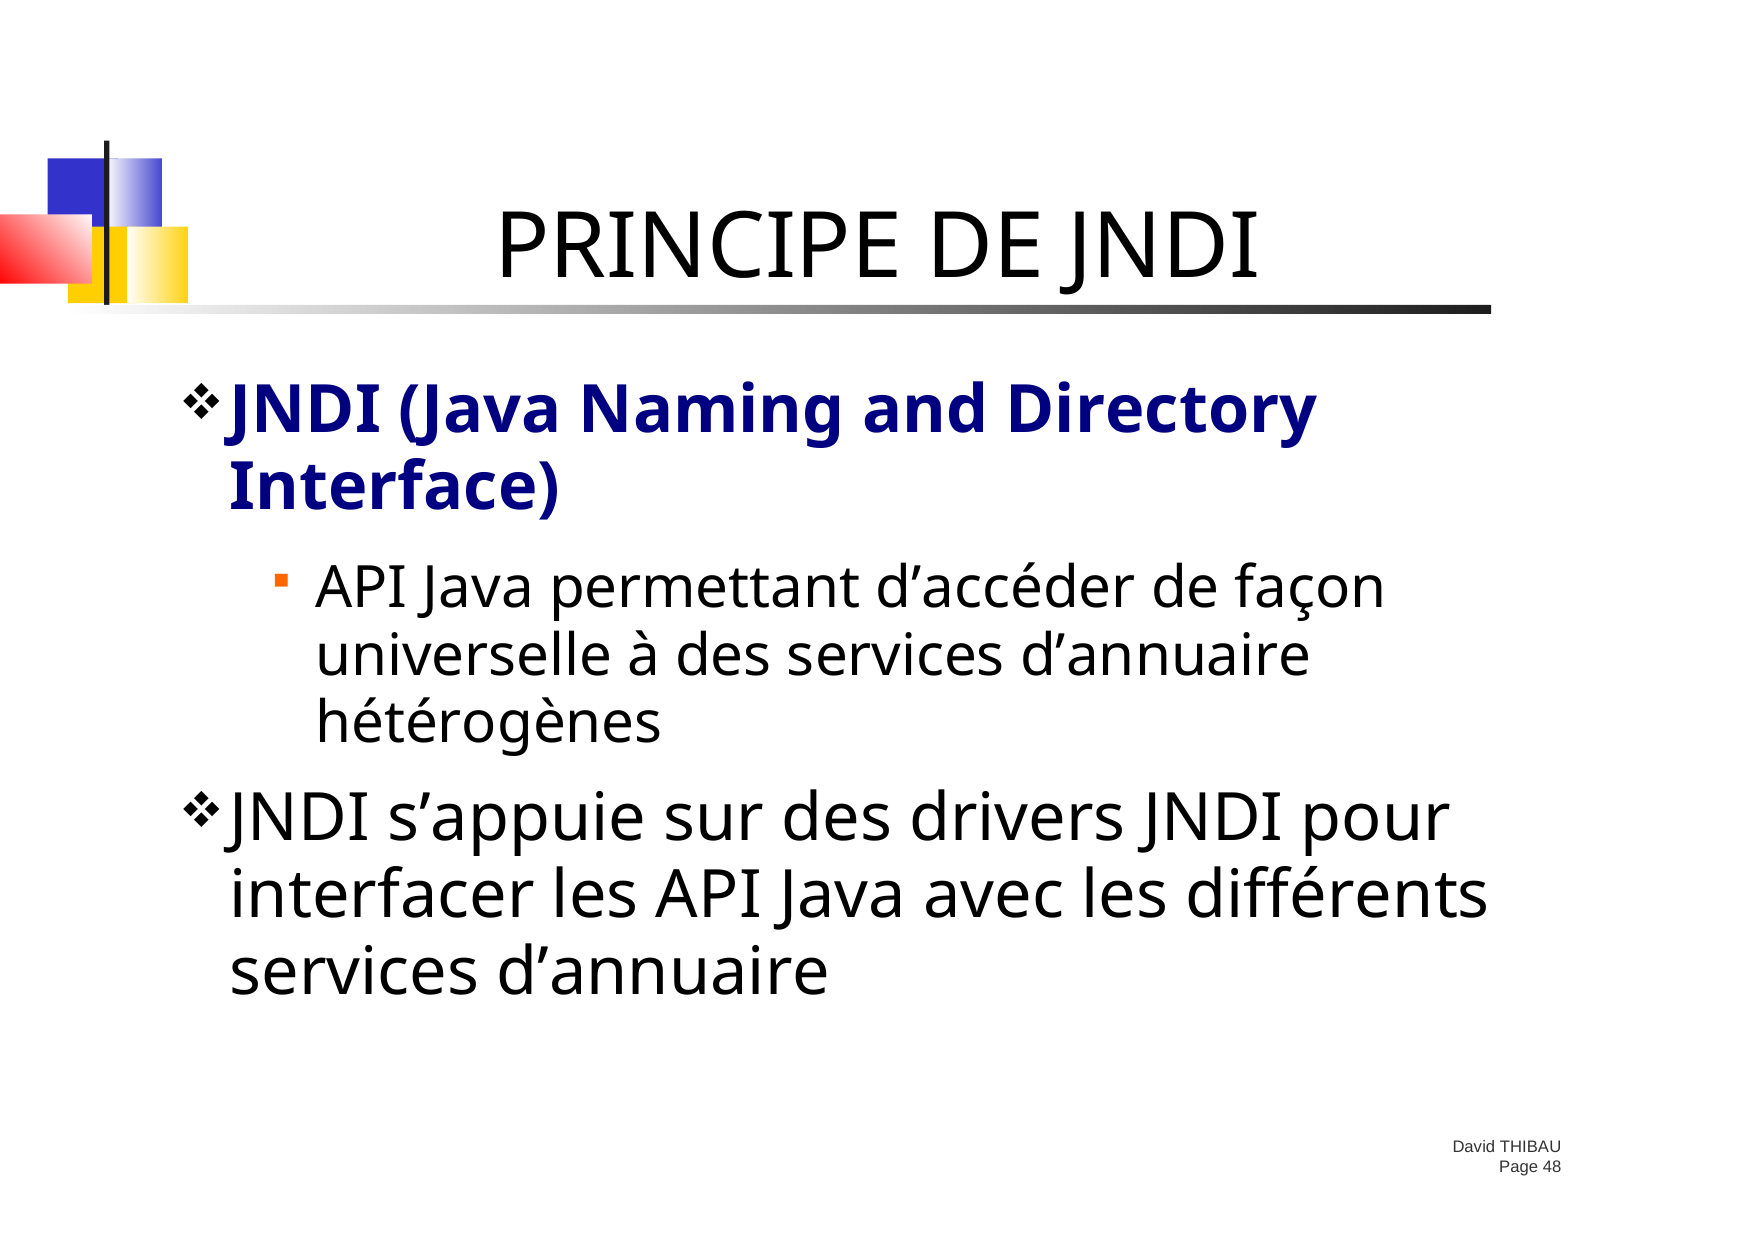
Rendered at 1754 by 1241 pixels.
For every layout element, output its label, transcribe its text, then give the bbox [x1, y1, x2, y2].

title PRINCIPE DE JNDI [179, 190, 1577, 301]
list JNDI (Java Naming and Directory Interface) API Java permettant d’accéder de façon universelle à des services d’annuaire hétérogènes JNDI s’appuie sur des drivers JNDI pour interfacer les API Java avec les différents services d’annuaire [179, 371, 1577, 1078]
